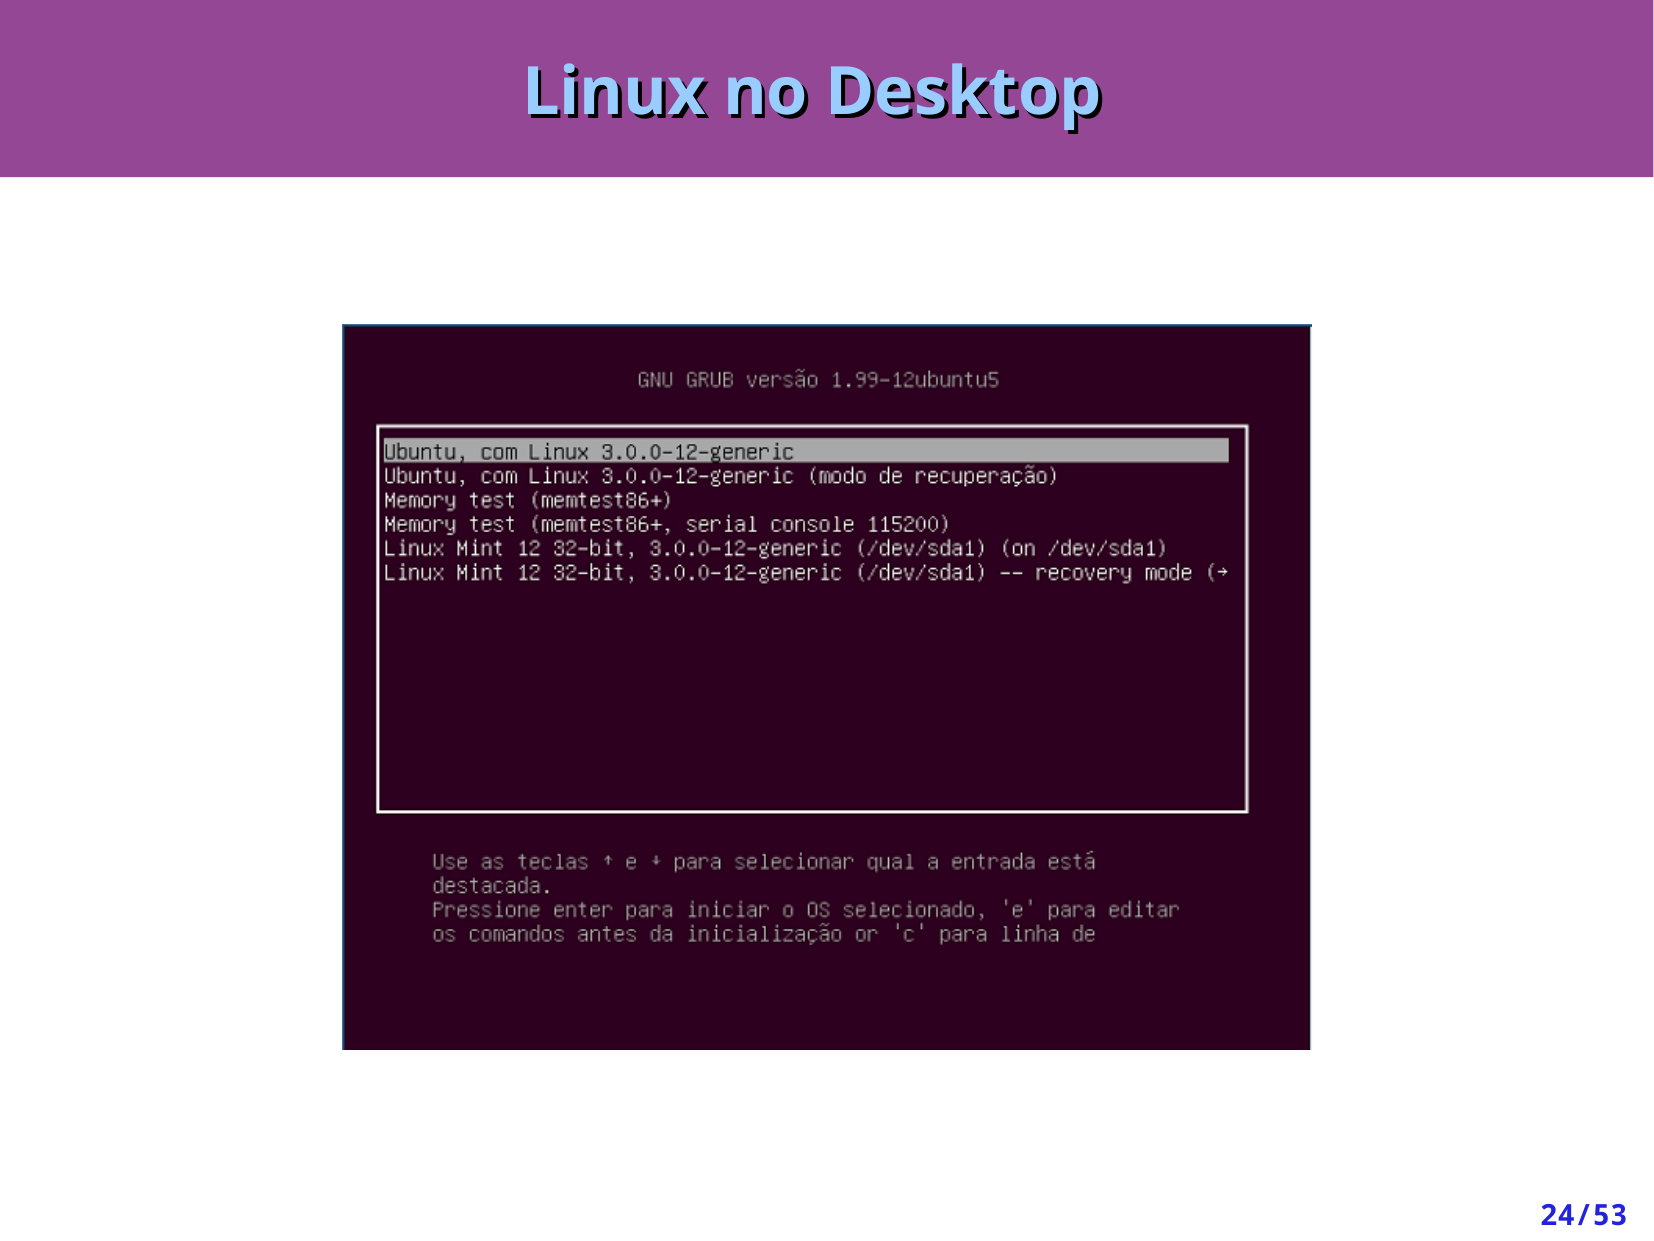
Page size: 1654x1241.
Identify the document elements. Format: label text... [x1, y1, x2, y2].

picture [342, 324, 1312, 1050]
title Linux no Desktop [0, 0, 1654, 178]
